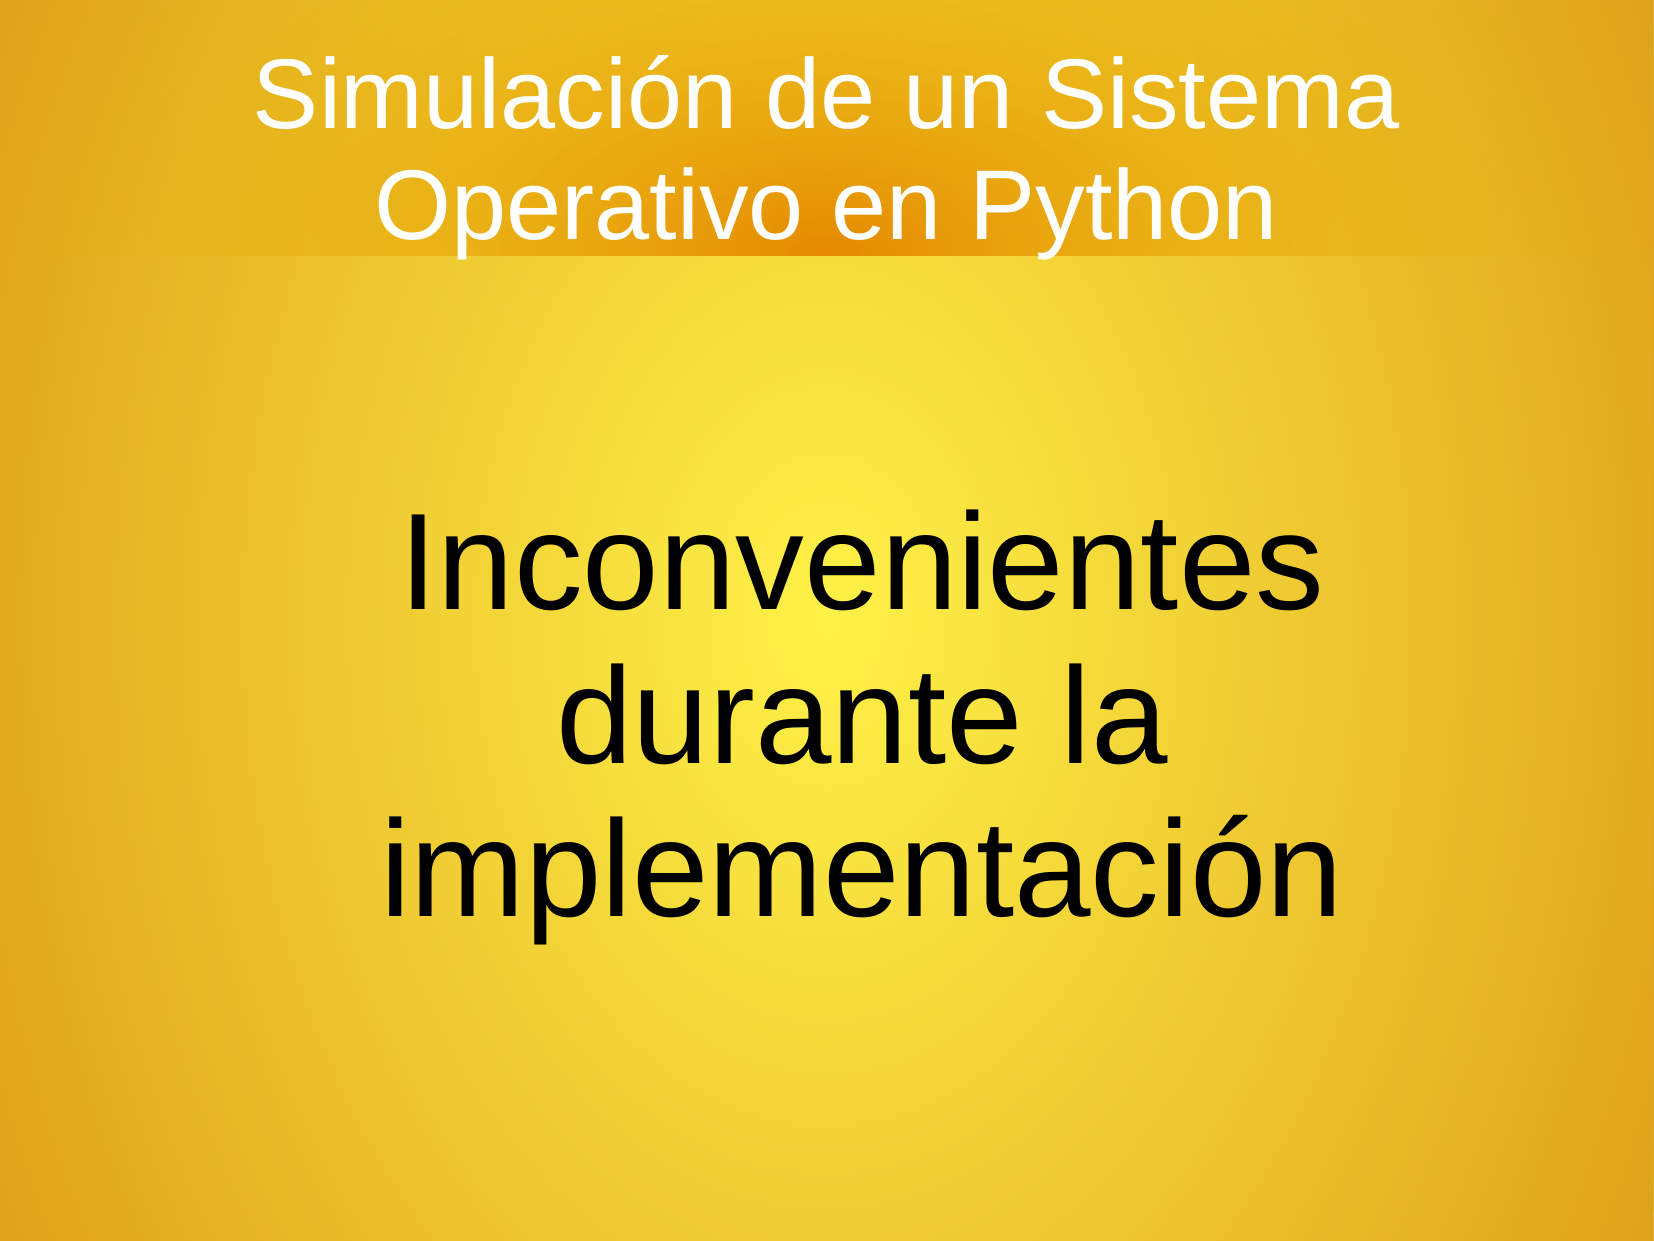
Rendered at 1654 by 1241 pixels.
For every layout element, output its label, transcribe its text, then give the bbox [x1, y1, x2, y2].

list Inconvenientes durante la implementación [82, 299, 1571, 1019]
title Simulación de un Sistema Operativo en Python [82, 38, 1571, 261]
